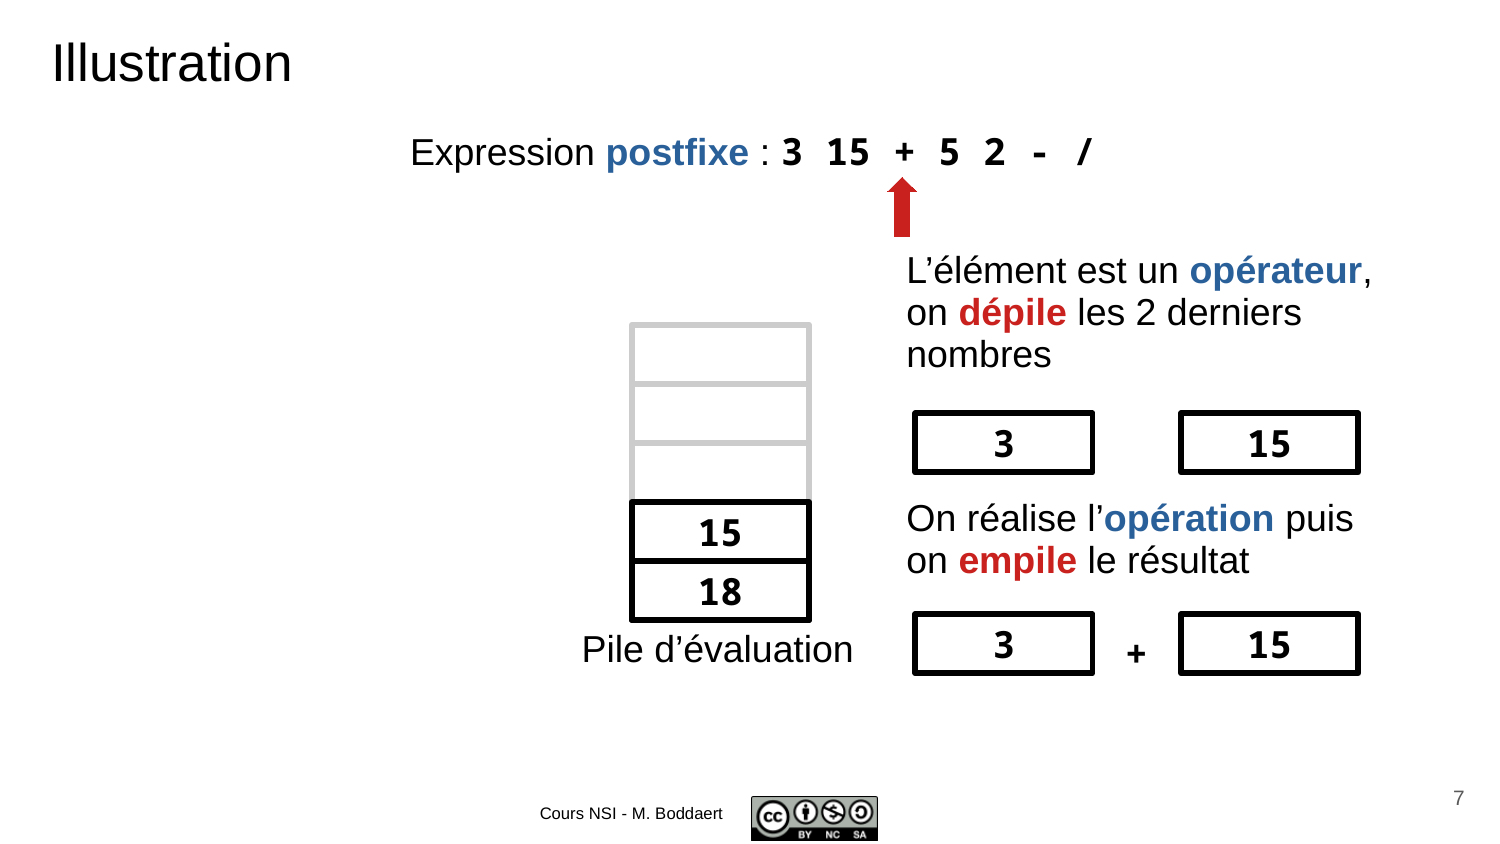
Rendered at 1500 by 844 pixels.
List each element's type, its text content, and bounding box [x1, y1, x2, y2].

text_box [631, 324, 810, 501]
text_box 15 [1181, 614, 1359, 674]
slide_number <numéro> [1389, 764, 1480, 830]
text_box L’élément est un opérateur, on dépile les 2 derniers nombres [891, 242, 1394, 388]
text_box [887, 177, 917, 237]
text_box 3 [915, 614, 1093, 674]
text_box Pile d’évaluation [566, 620, 880, 680]
text_box 18 [631, 561, 810, 620]
text_box 3 [915, 413, 1093, 473]
text_box On réalise l’opération puis on empile le résultat [891, 490, 1394, 593]
picture [751, 796, 878, 841]
text_box Expression postfixe : 3 15 + 5 2 - / [29, 120, 1477, 760]
text_box 15 [631, 501, 810, 561]
title Illustration [51, 13, 1449, 108]
text_box 15 [1181, 413, 1359, 473]
text_box + [1110, 620, 1163, 673]
